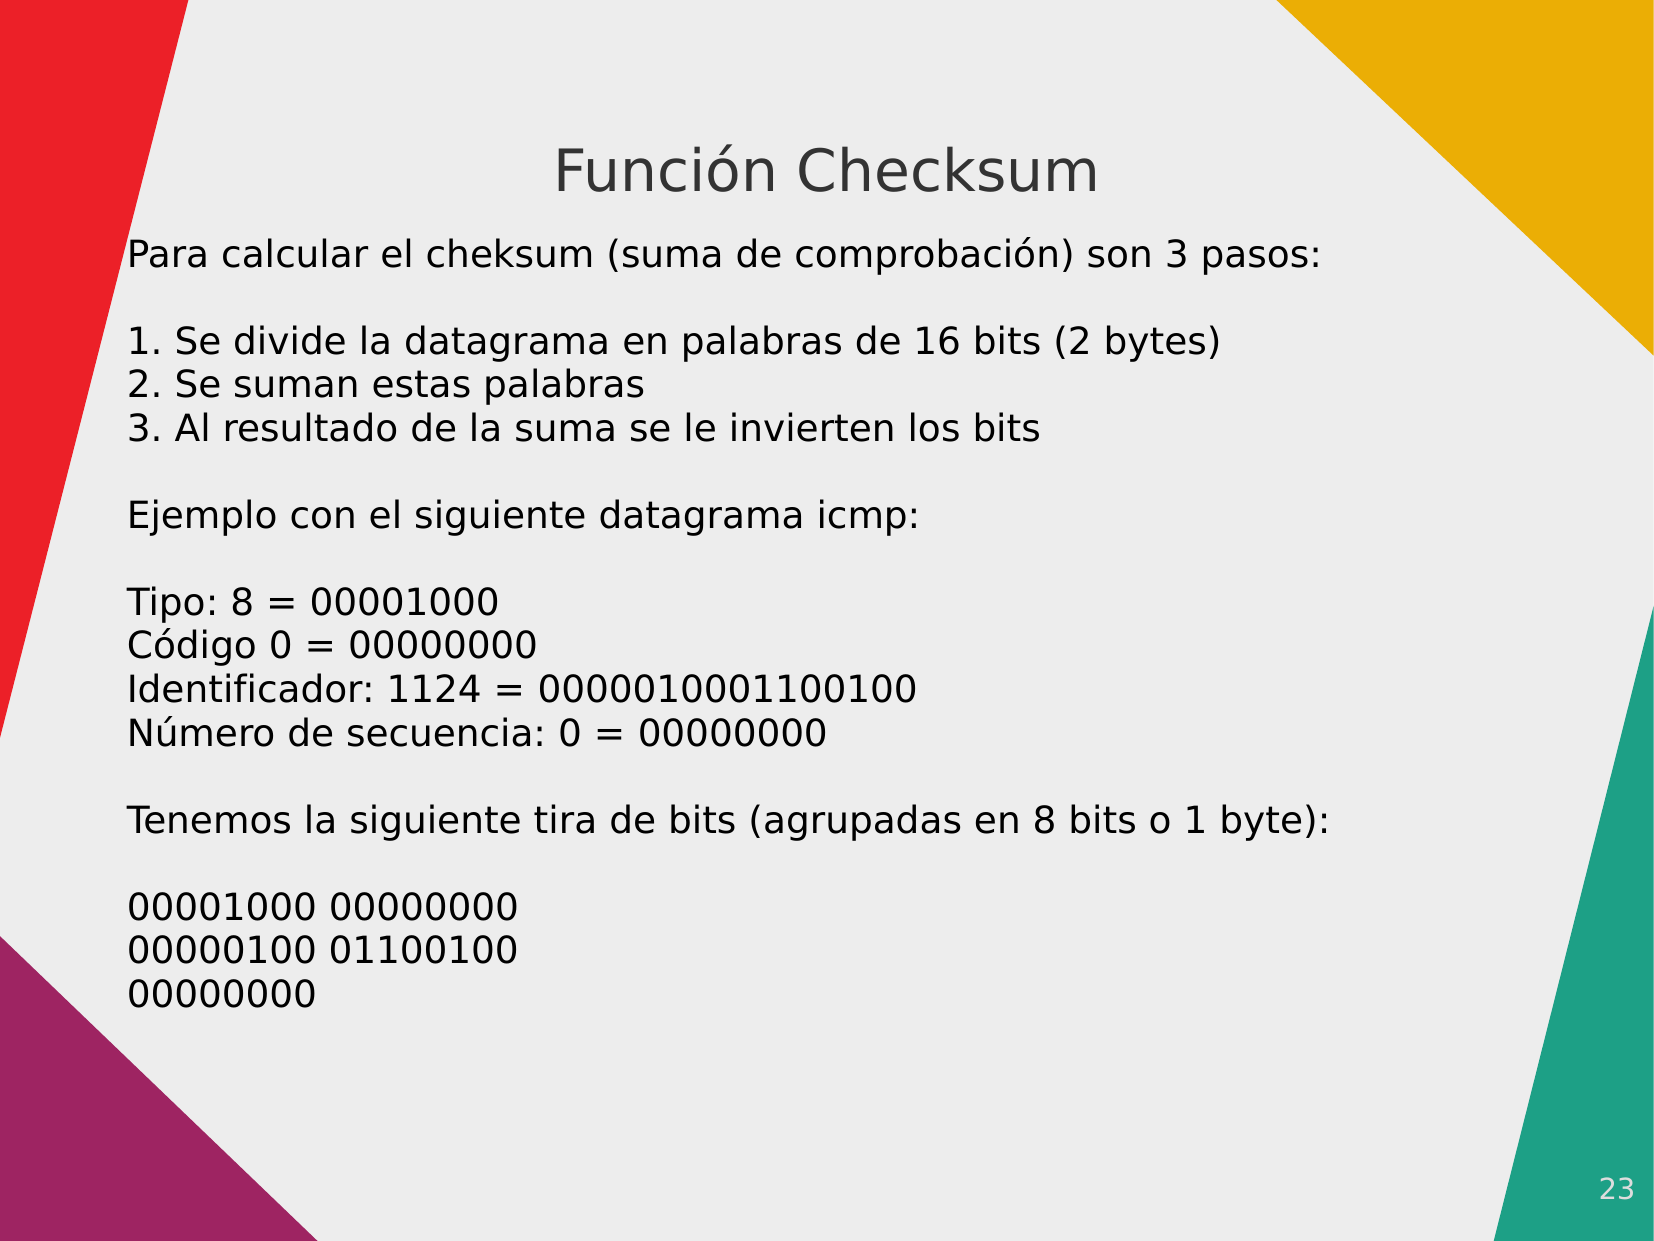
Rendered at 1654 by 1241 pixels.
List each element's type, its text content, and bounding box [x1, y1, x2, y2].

text_box Para calcular el cheksum (suma de comprobación) son 3 pasos: 1. Se divide la datagrama en palabras de 16 bits (2 bytes) 2. Se suman estas palabras 3. Al resultado de la suma se le invierten los bits Ejemplo con el siguiente datagrama icmp: Tipo: 8 = 00001000 Código 0 = 00000000 Identificador: 1124 = 0000010001100100 Número de secuencia: 0 = 00000000 Tenemos la siguiente tira de bits (agrupadas en 8 bits o 1 byte): 00001000 00000000 00000100 01100100 00000000 [112, 225, 1636, 1067]
title Función Checksum [114, 73, 1539, 225]
